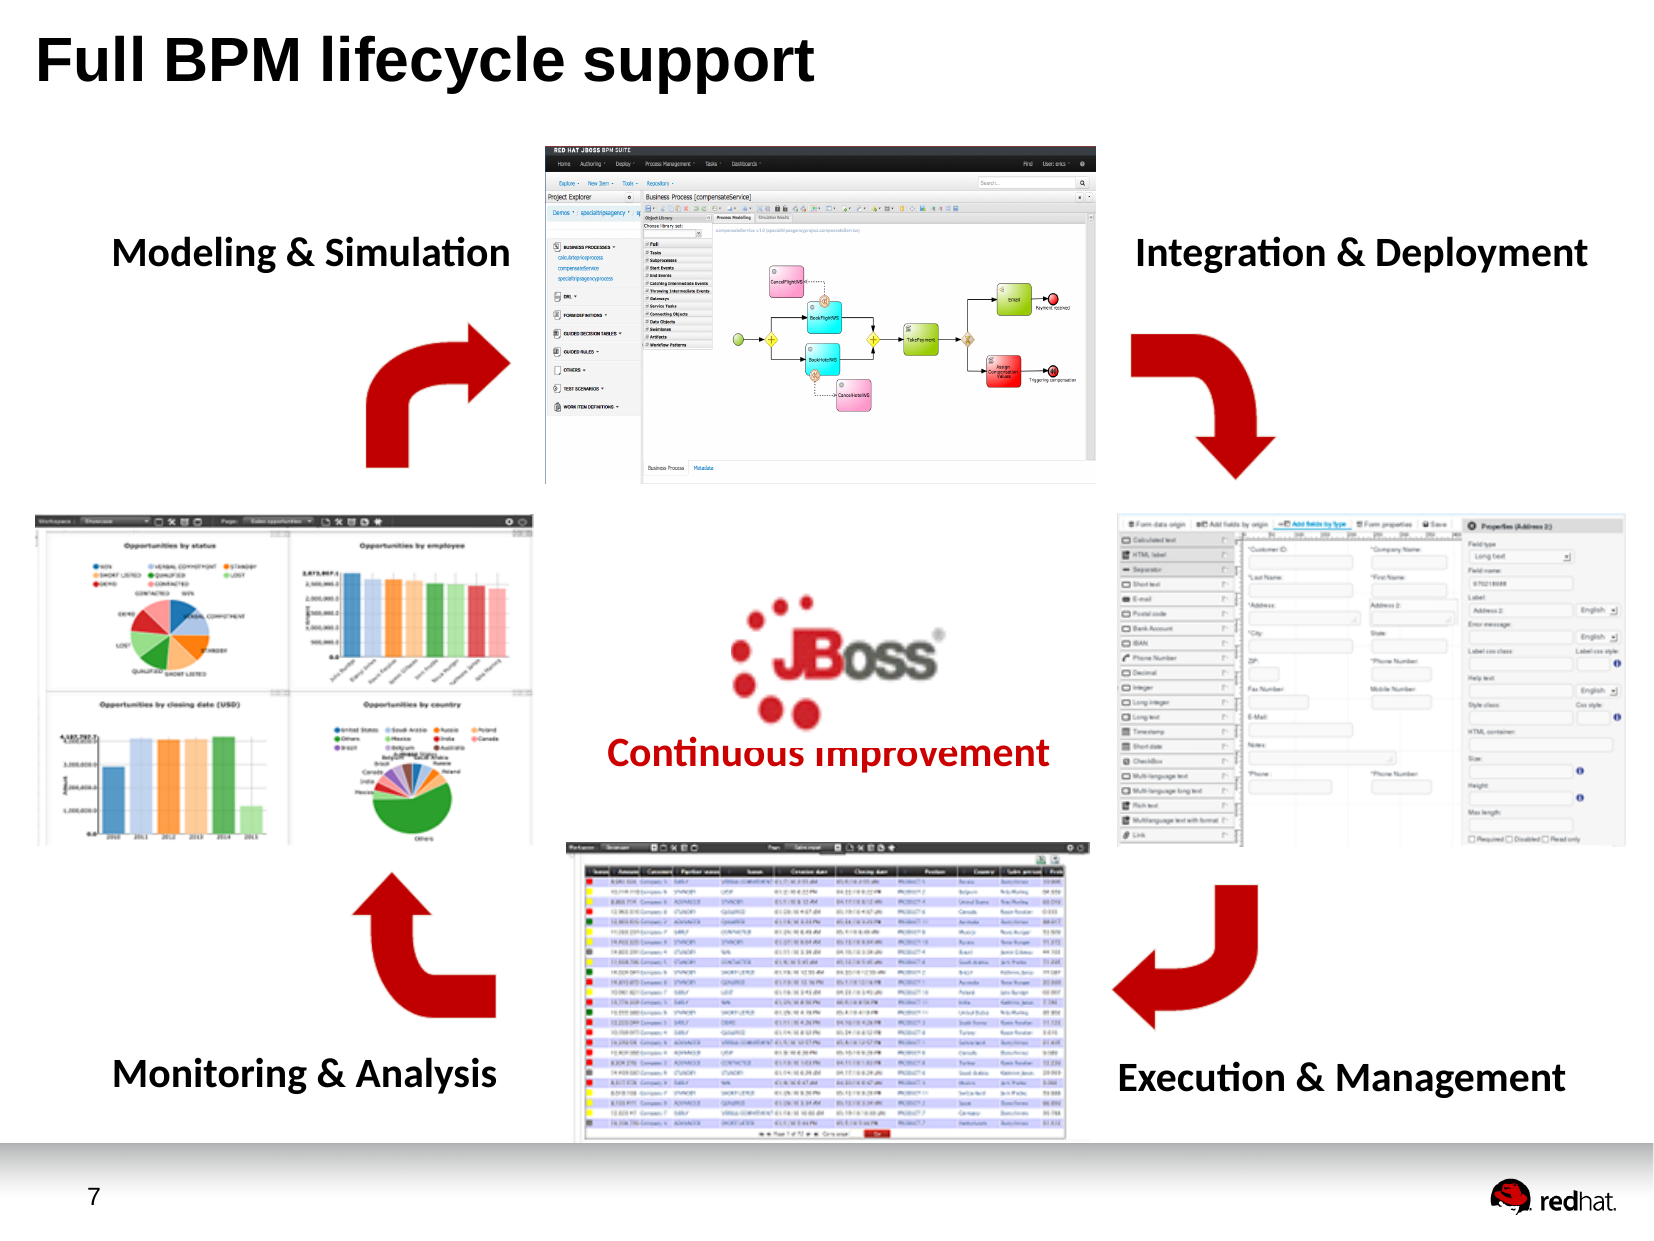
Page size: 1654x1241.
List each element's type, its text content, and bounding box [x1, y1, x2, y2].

picture [1110, 884, 1259, 1033]
picture [35, 514, 534, 846]
picture [349, 870, 497, 1019]
list Modeling & Simulation [35, 235, 512, 291]
picture [1117, 513, 1626, 847]
list Integration & Deployment [1120, 235, 1645, 291]
list Execution & Management [1102, 1059, 1630, 1116]
picture [365, 320, 513, 469]
title Full BPM lifecycle support [35, 8, 1619, 113]
picture [1130, 333, 1279, 482]
picture [545, 146, 1096, 484]
picture [731, 586, 952, 748]
list Monitoring & Analysis [21, 1055, 498, 1112]
list Continuous Improvement [589, 735, 1054, 791]
picture [0, 842, 1654, 1241]
